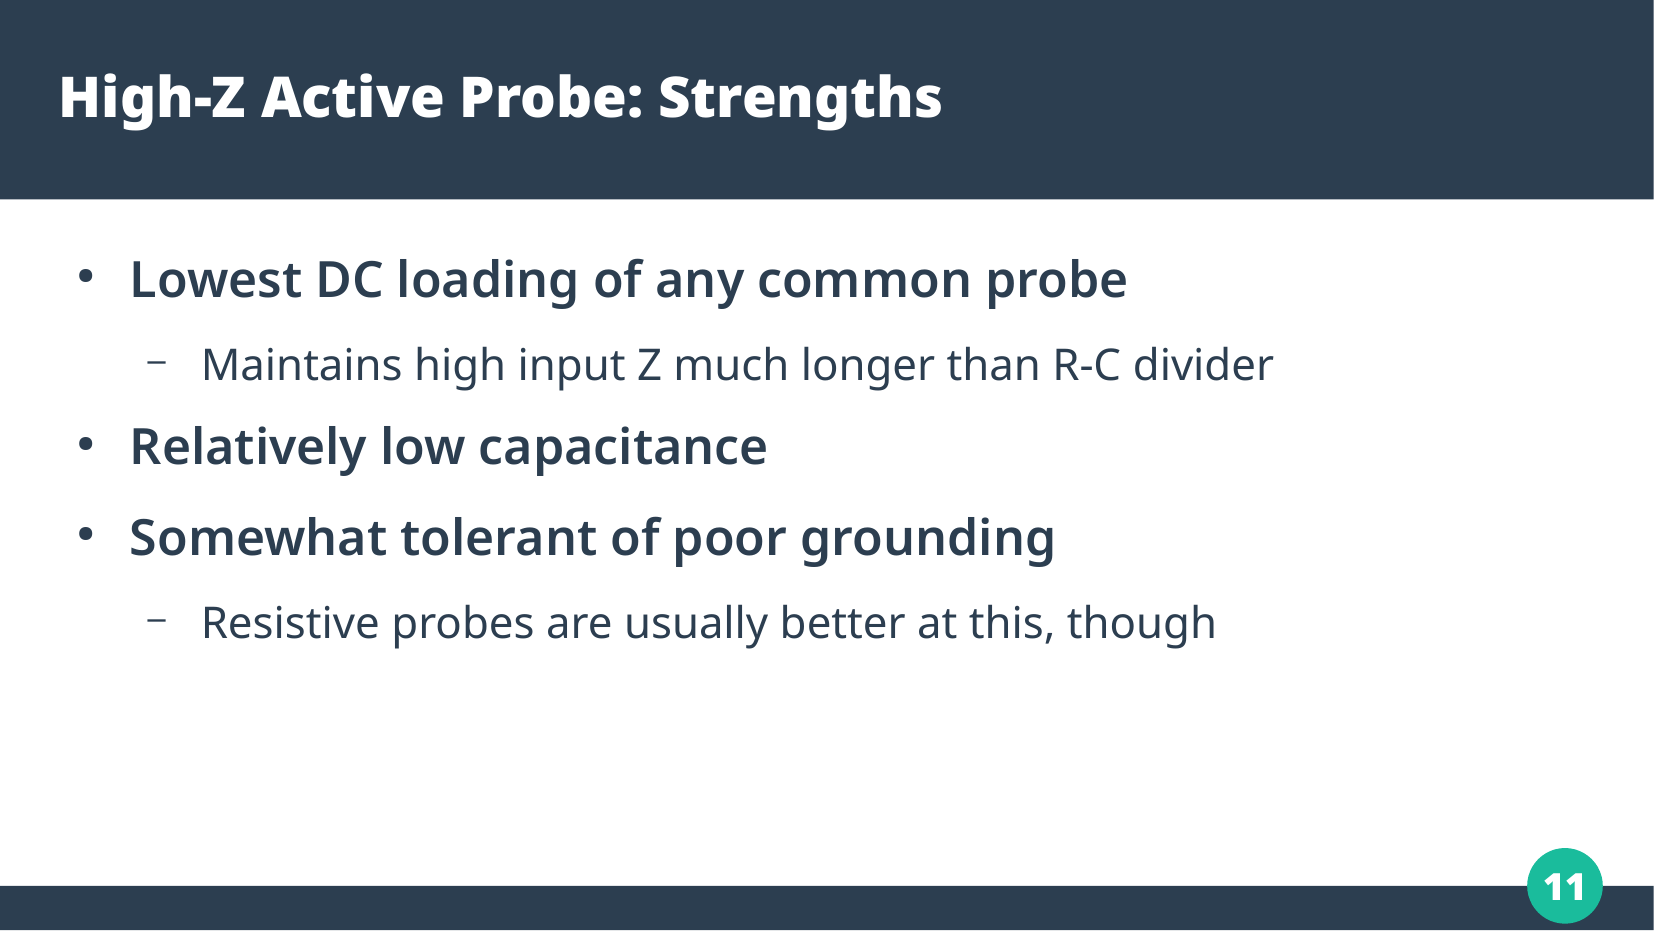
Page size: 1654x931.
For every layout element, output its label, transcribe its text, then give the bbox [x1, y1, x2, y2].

title High-Z Active Probe: Strengths [59, 37, 1595, 155]
list Lowest DC loading of any common probe Maintains high input Z much longer than R-C divider Relatively low capacitance Somewhat tolerant of poor grounding Resistive probes are usually better at this, though [59, 243, 1595, 864]
